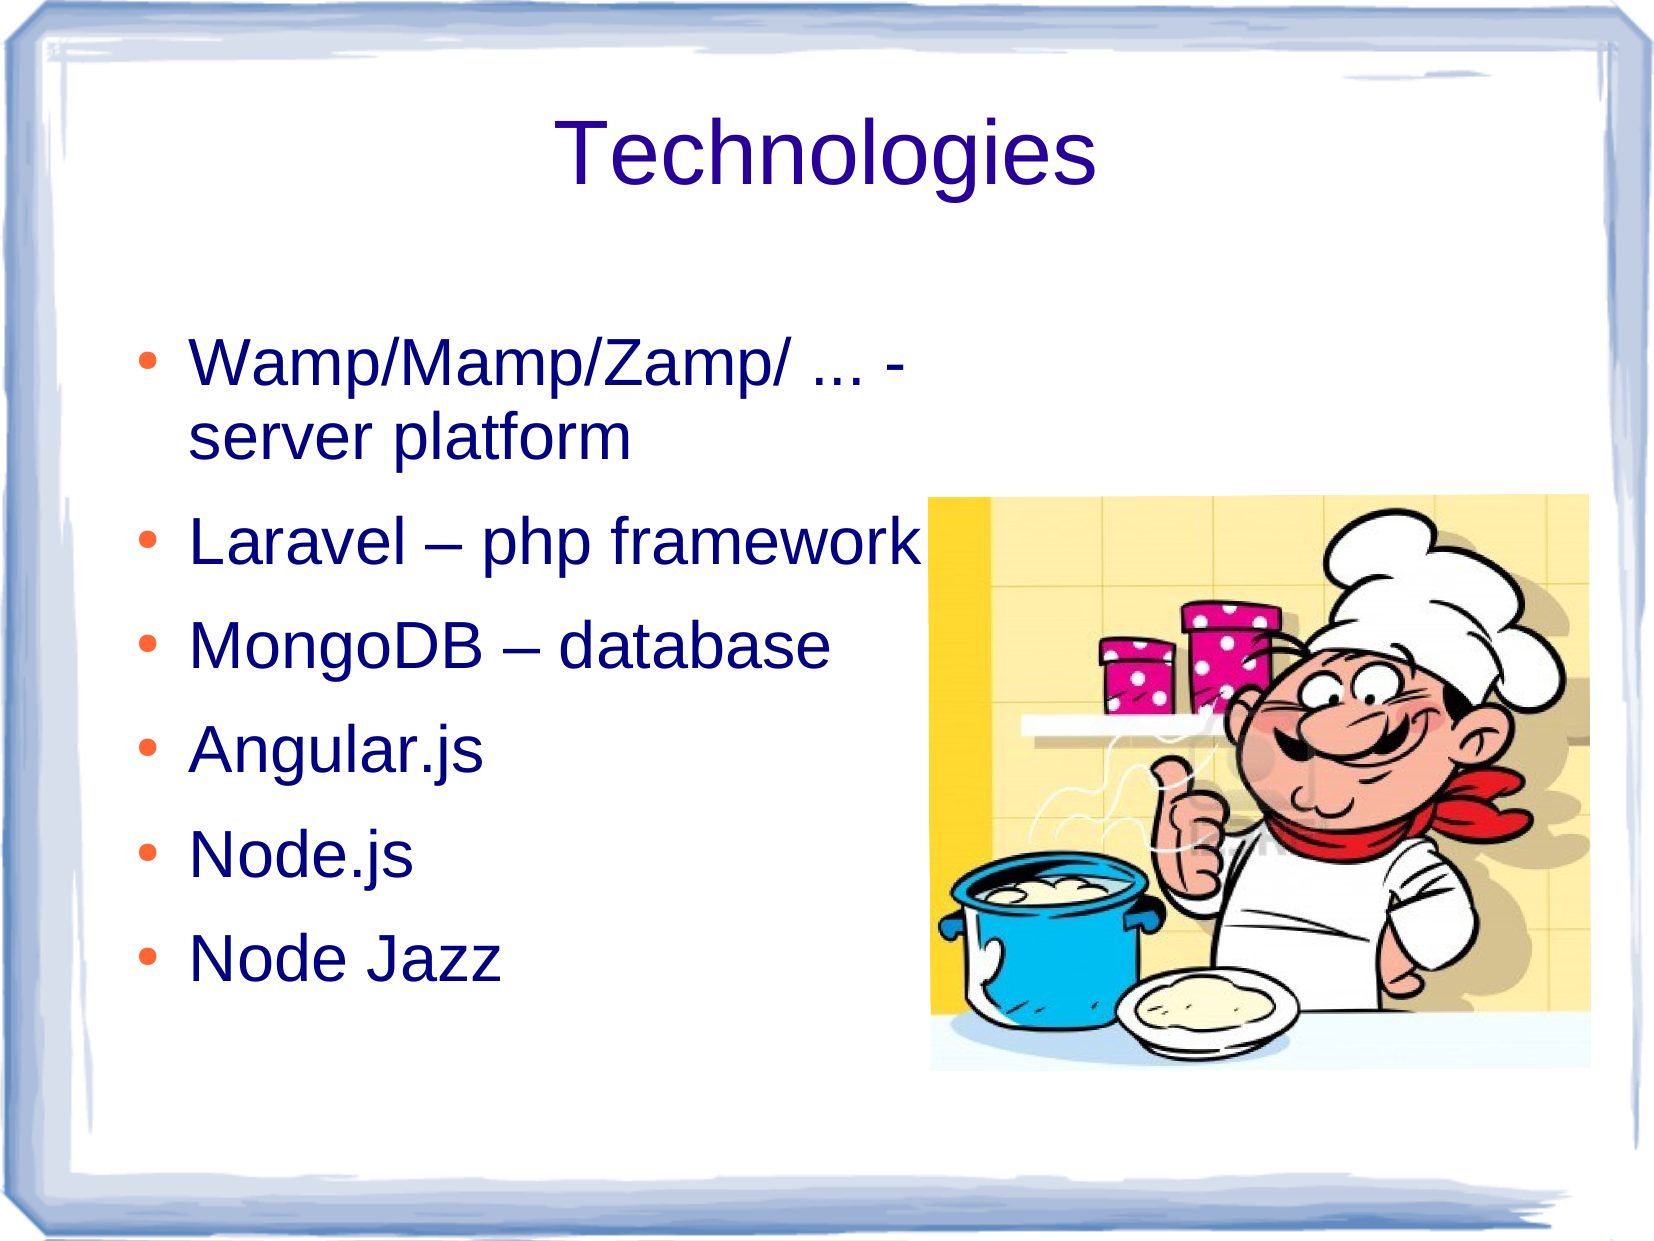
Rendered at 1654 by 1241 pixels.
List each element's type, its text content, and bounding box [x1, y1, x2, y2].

picture [0, 0, 1654, 1241]
list Wamp/Mamp/Zamp/ ... - server platform Laravel – php framework MongoDB – database Angular.js Node.js Node Jazz [118, 324, 946, 1004]
title Technologies [82, 49, 1571, 257]
